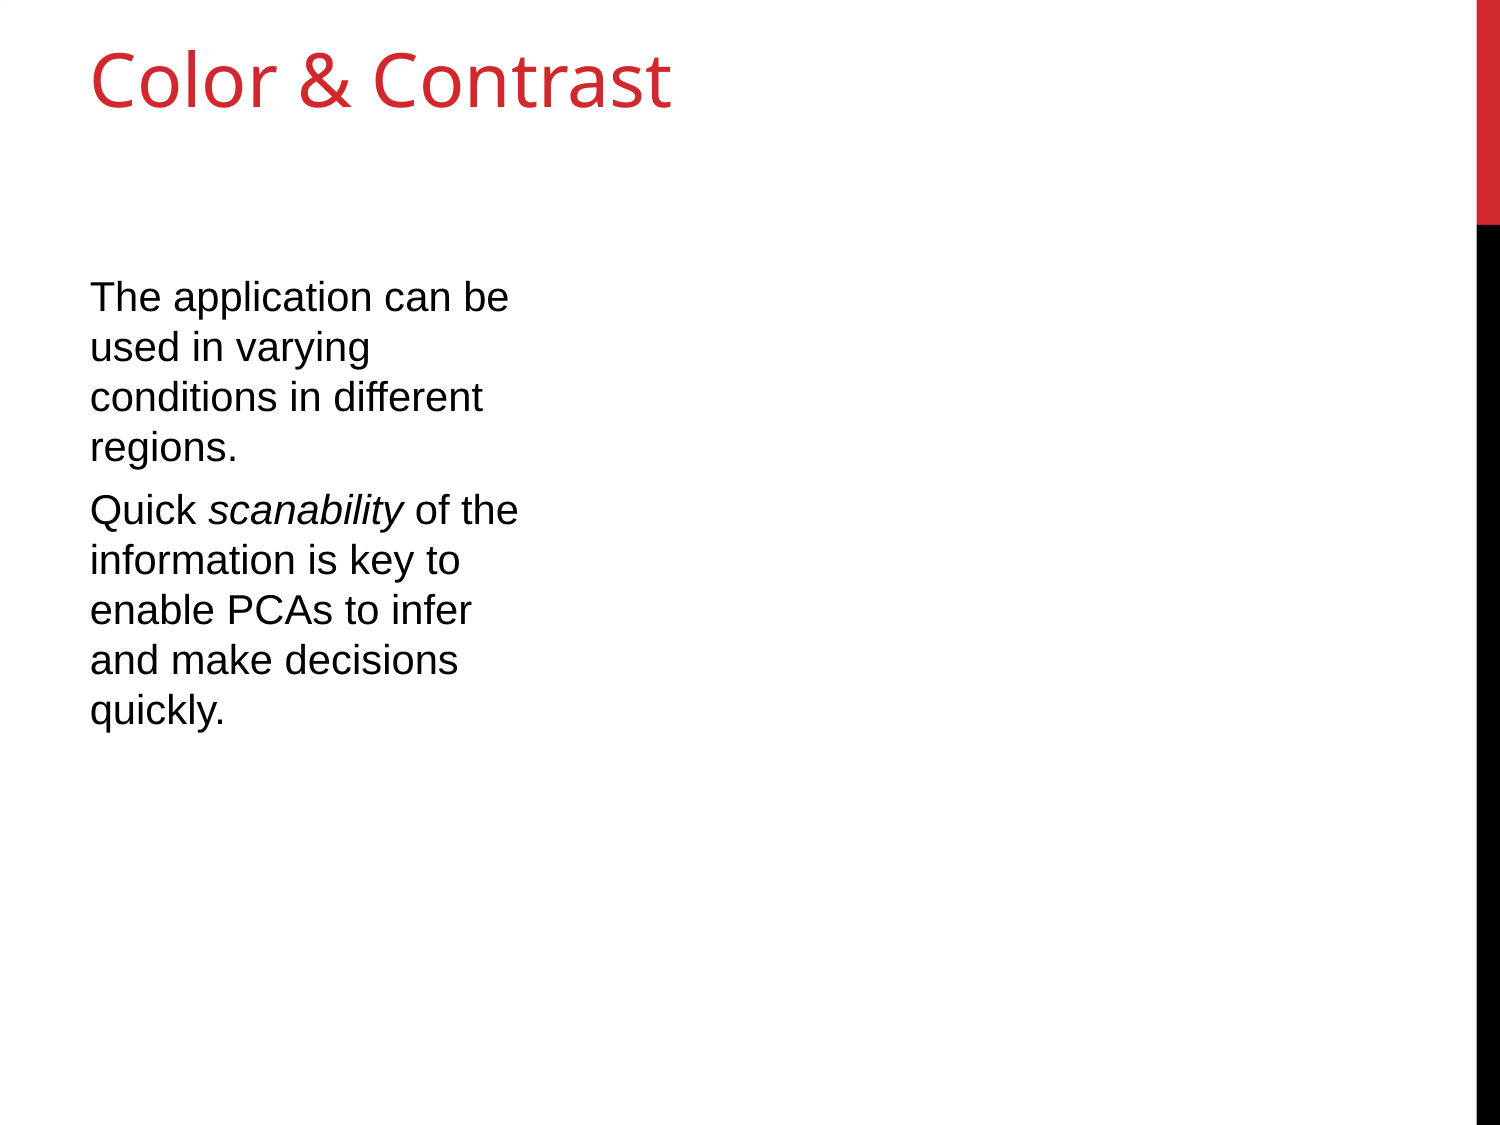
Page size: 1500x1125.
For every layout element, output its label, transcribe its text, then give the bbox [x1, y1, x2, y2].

list The application can be used in varying conditions in different regions. Quick scanability of the information is key to enable PCAs to infer and make decisions quickly. [75, 262, 569, 998]
title Color & Contrast [75, 25, 1025, 250]
